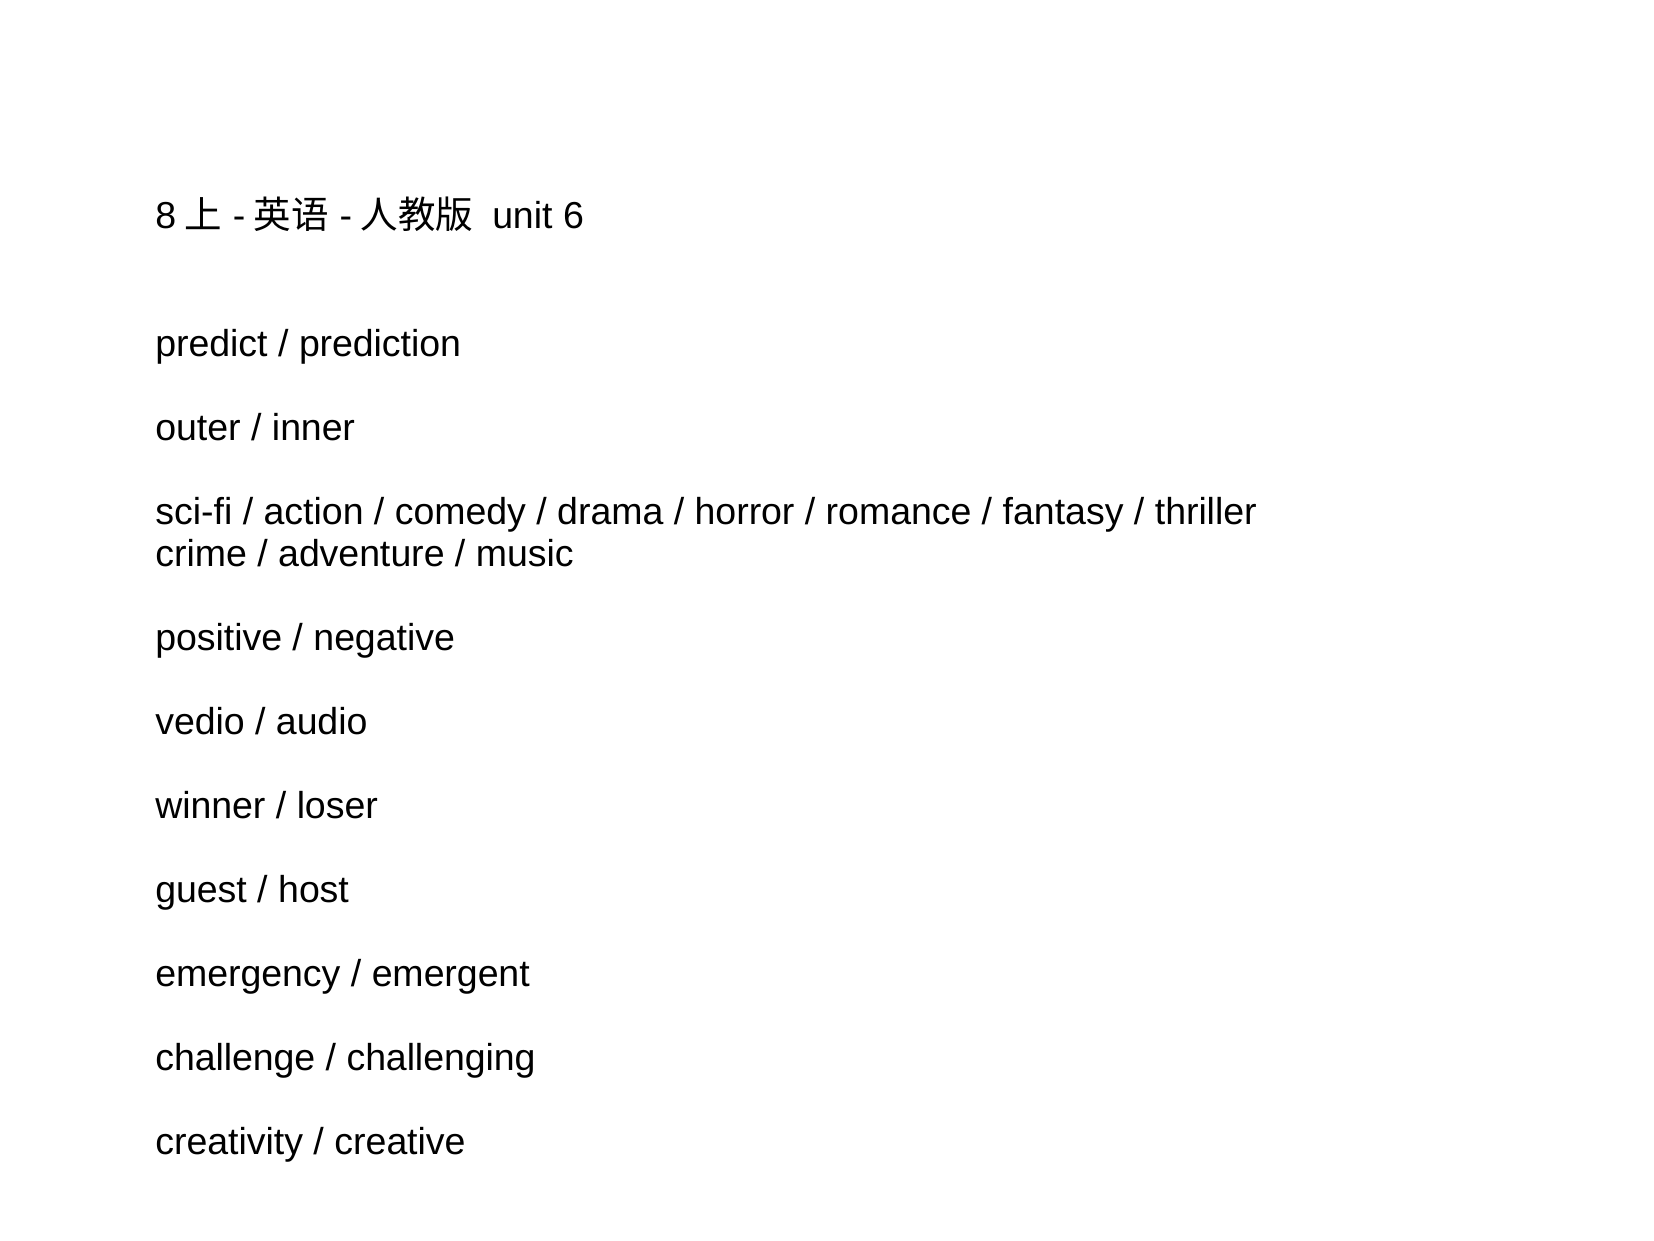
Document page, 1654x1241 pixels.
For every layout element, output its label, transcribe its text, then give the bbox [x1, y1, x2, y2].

text_box 8上-英语-人教版 unit 6 predict / prediction outer / inner sci-fi / action / comedy / drama / horror / romance / fantasy / thriller crime / adventure / music positive / negative vedio / audio winner / loser guest / host emergency / emergent challenge / challenging creativity / creative [140, 177, 1506, 1160]
